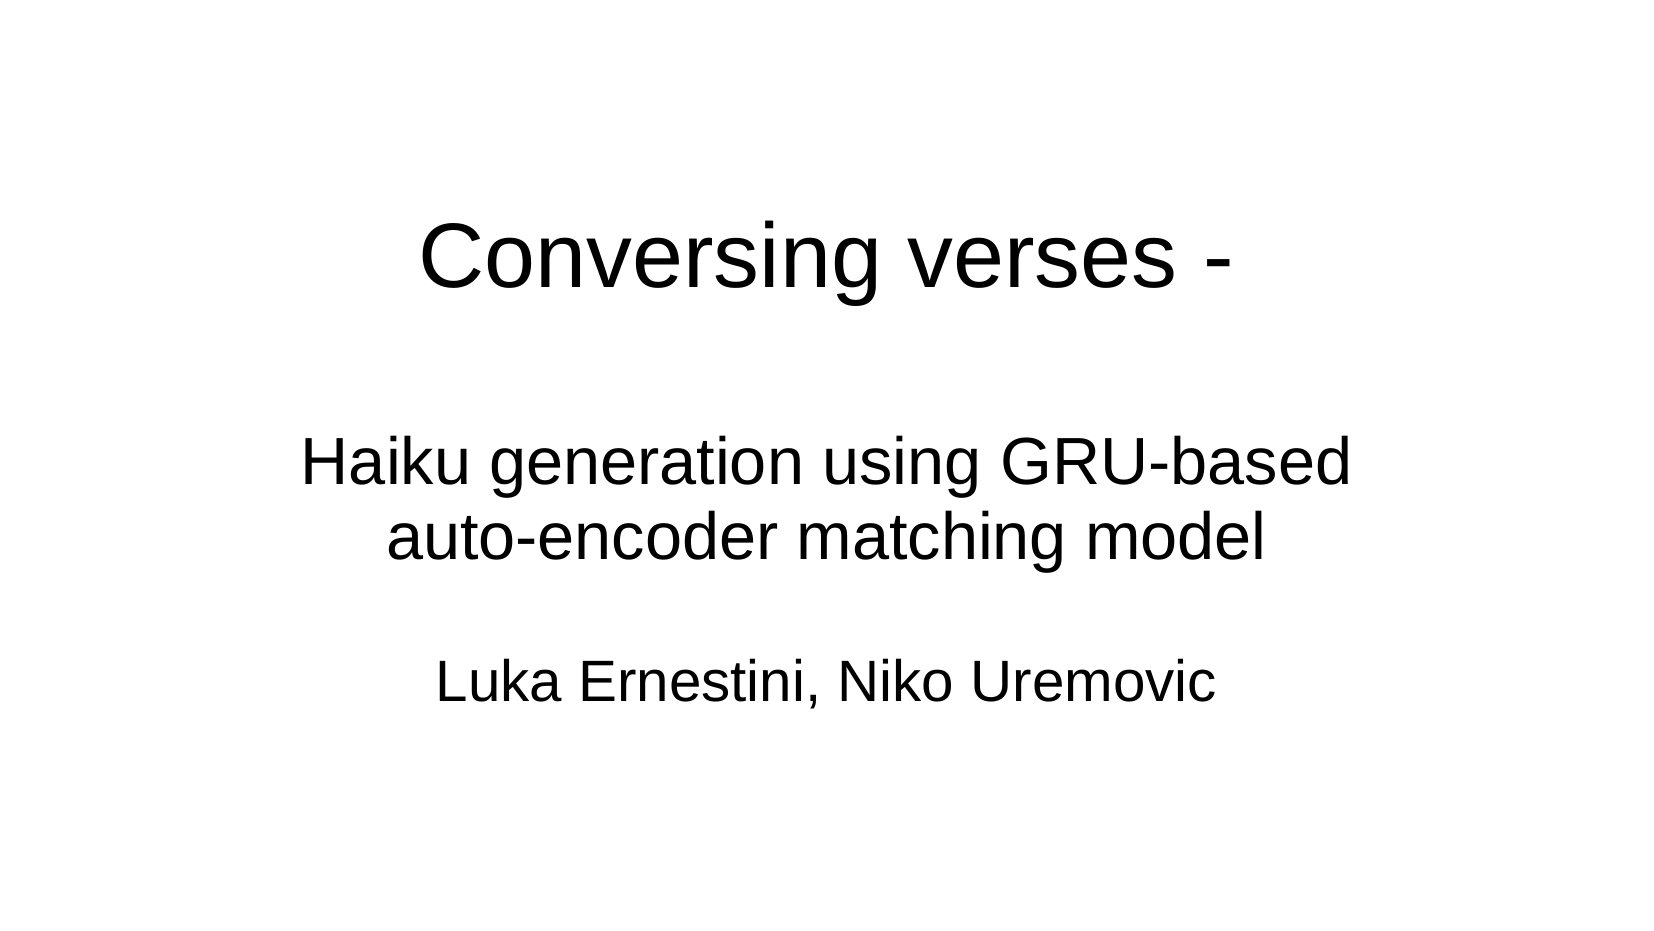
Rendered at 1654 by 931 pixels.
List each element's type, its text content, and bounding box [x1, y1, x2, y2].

title Conversing verses - [82, 192, 1571, 299]
subtitle Haiku generation using GRU-based auto-encoder matching model Luka Ernestini, Niko Uremovic [82, 299, 1571, 839]
